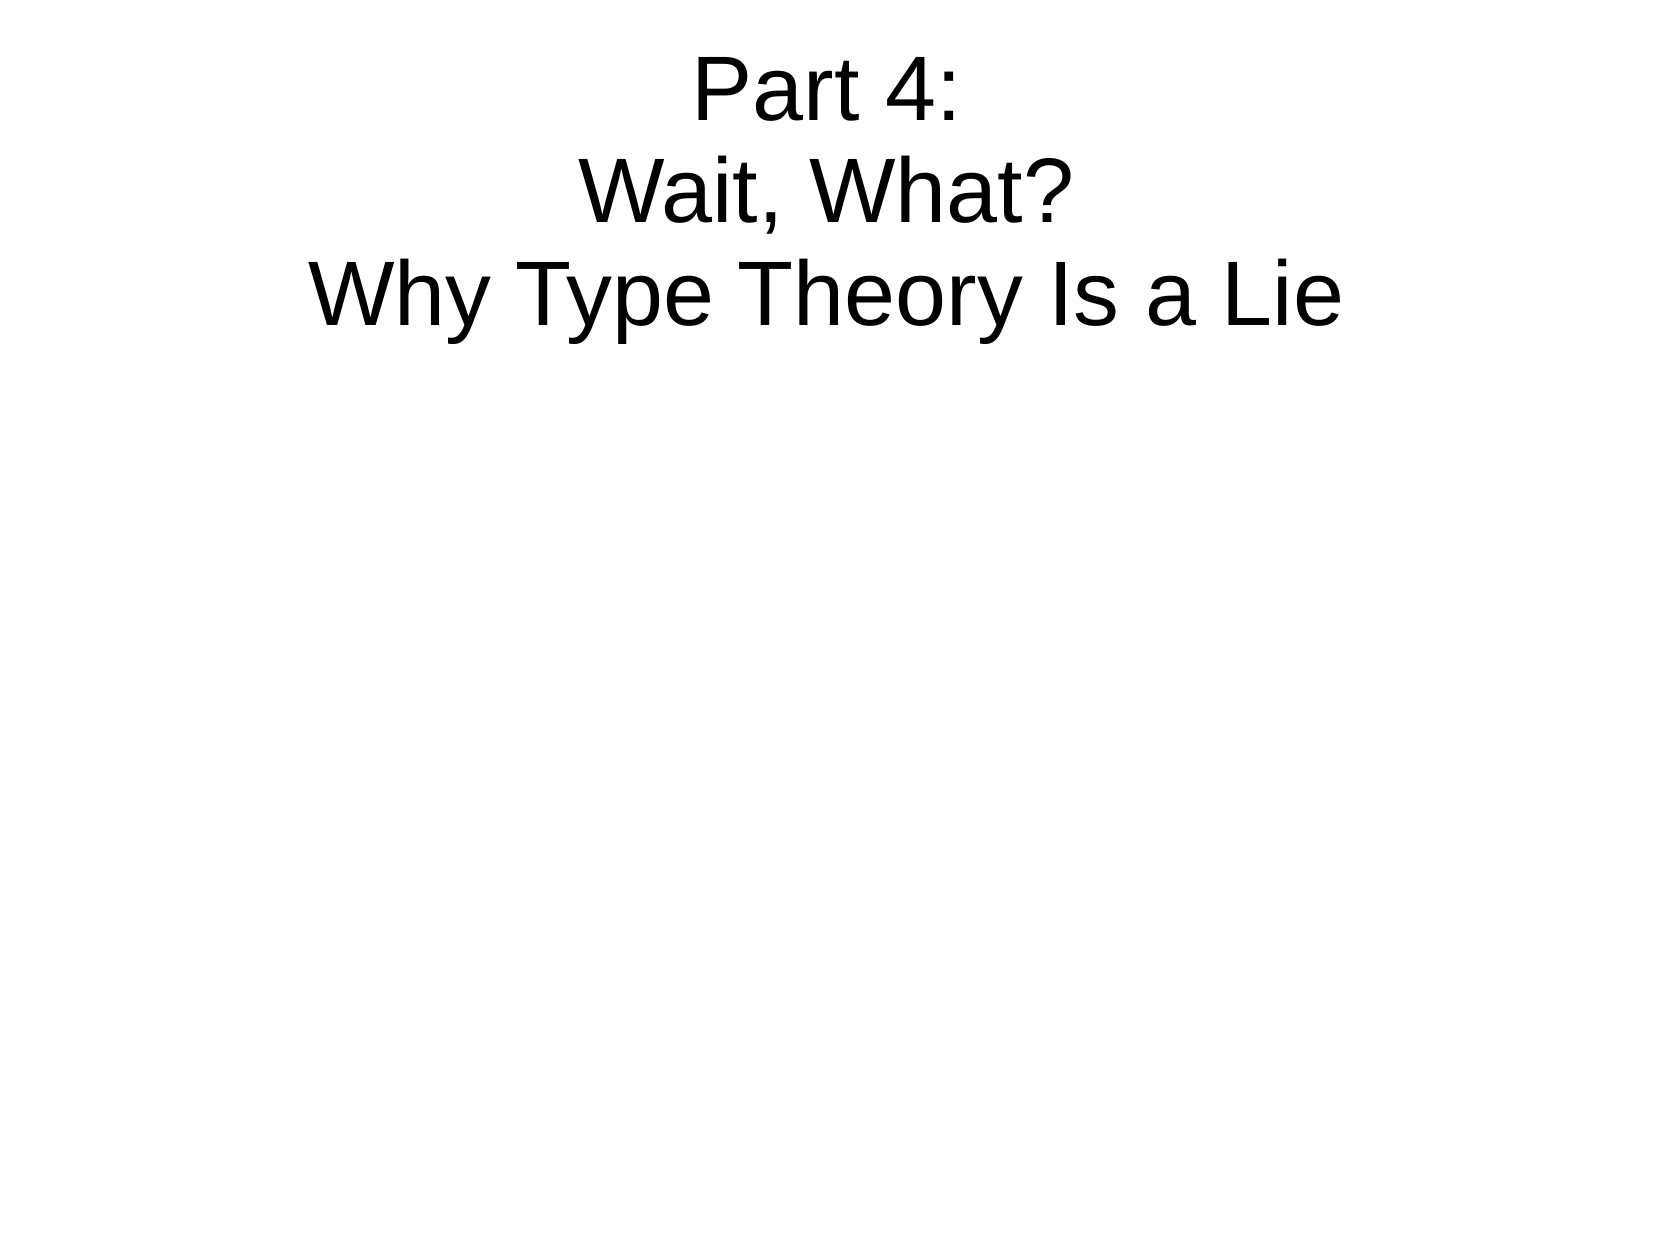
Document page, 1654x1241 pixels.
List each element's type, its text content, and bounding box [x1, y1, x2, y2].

title Part 4: Wait, What? Why Type Theory Is a Lie [82, 37, 1571, 346]
